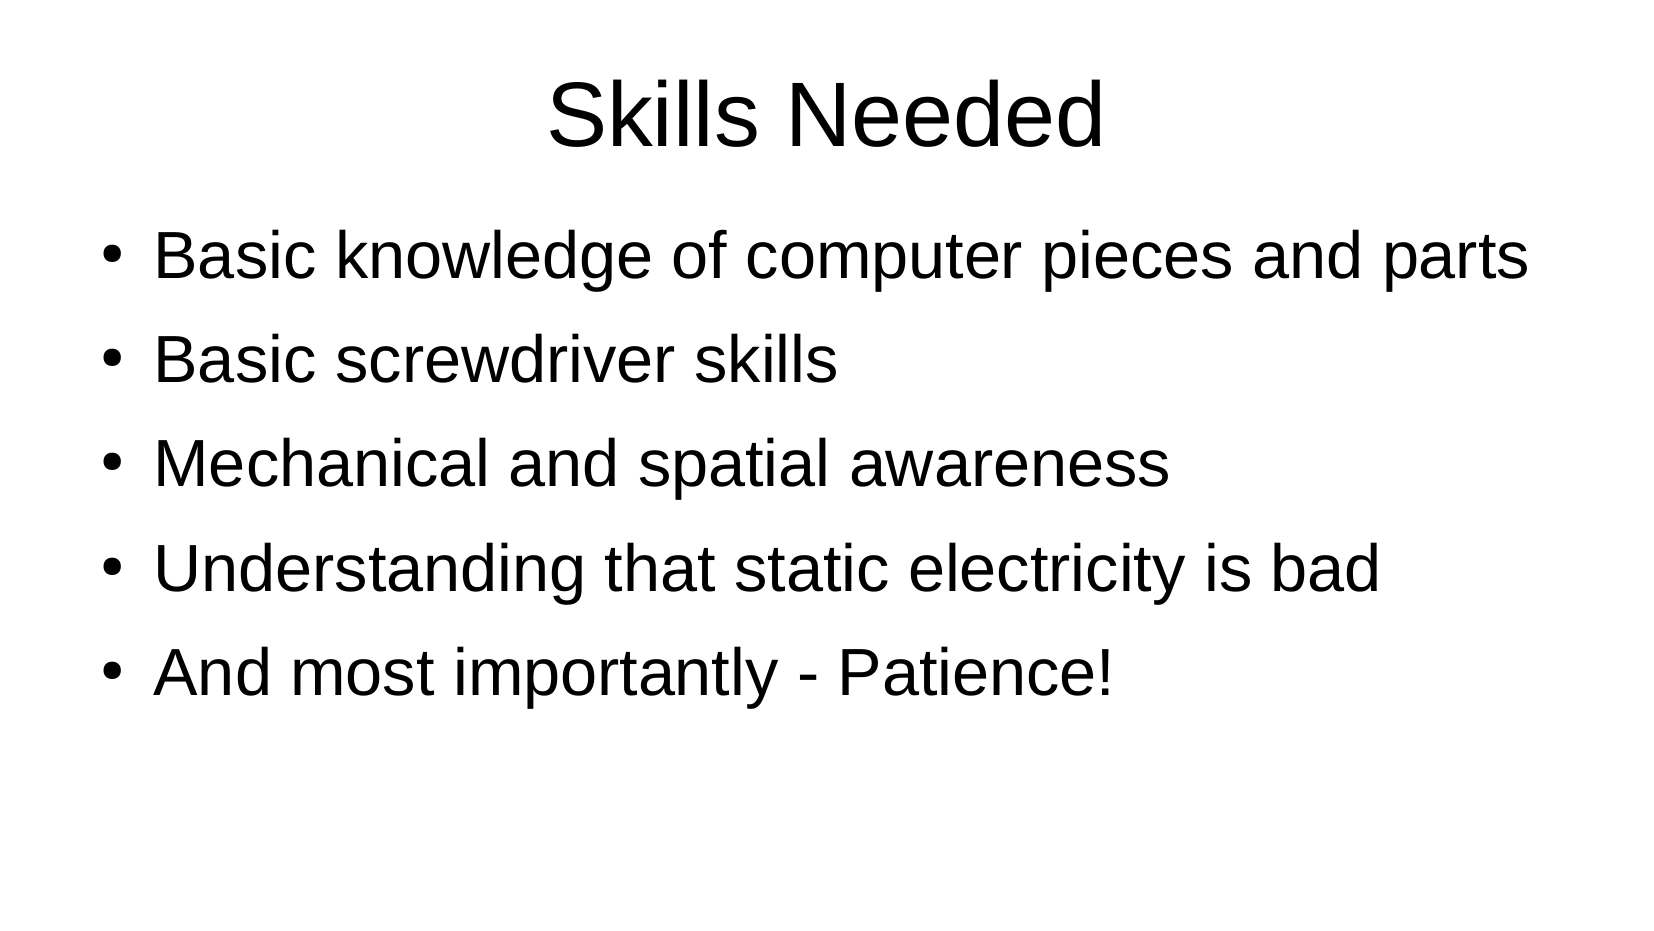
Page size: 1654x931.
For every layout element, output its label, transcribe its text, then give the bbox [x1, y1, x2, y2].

title Skills Needed [82, 37, 1571, 193]
list Basic knowledge of computer pieces and parts Basic screwdriver skills Mechanical and spatial awareness Understanding that static electricity is bad And most importantly - Patience! [82, 217, 1571, 758]
